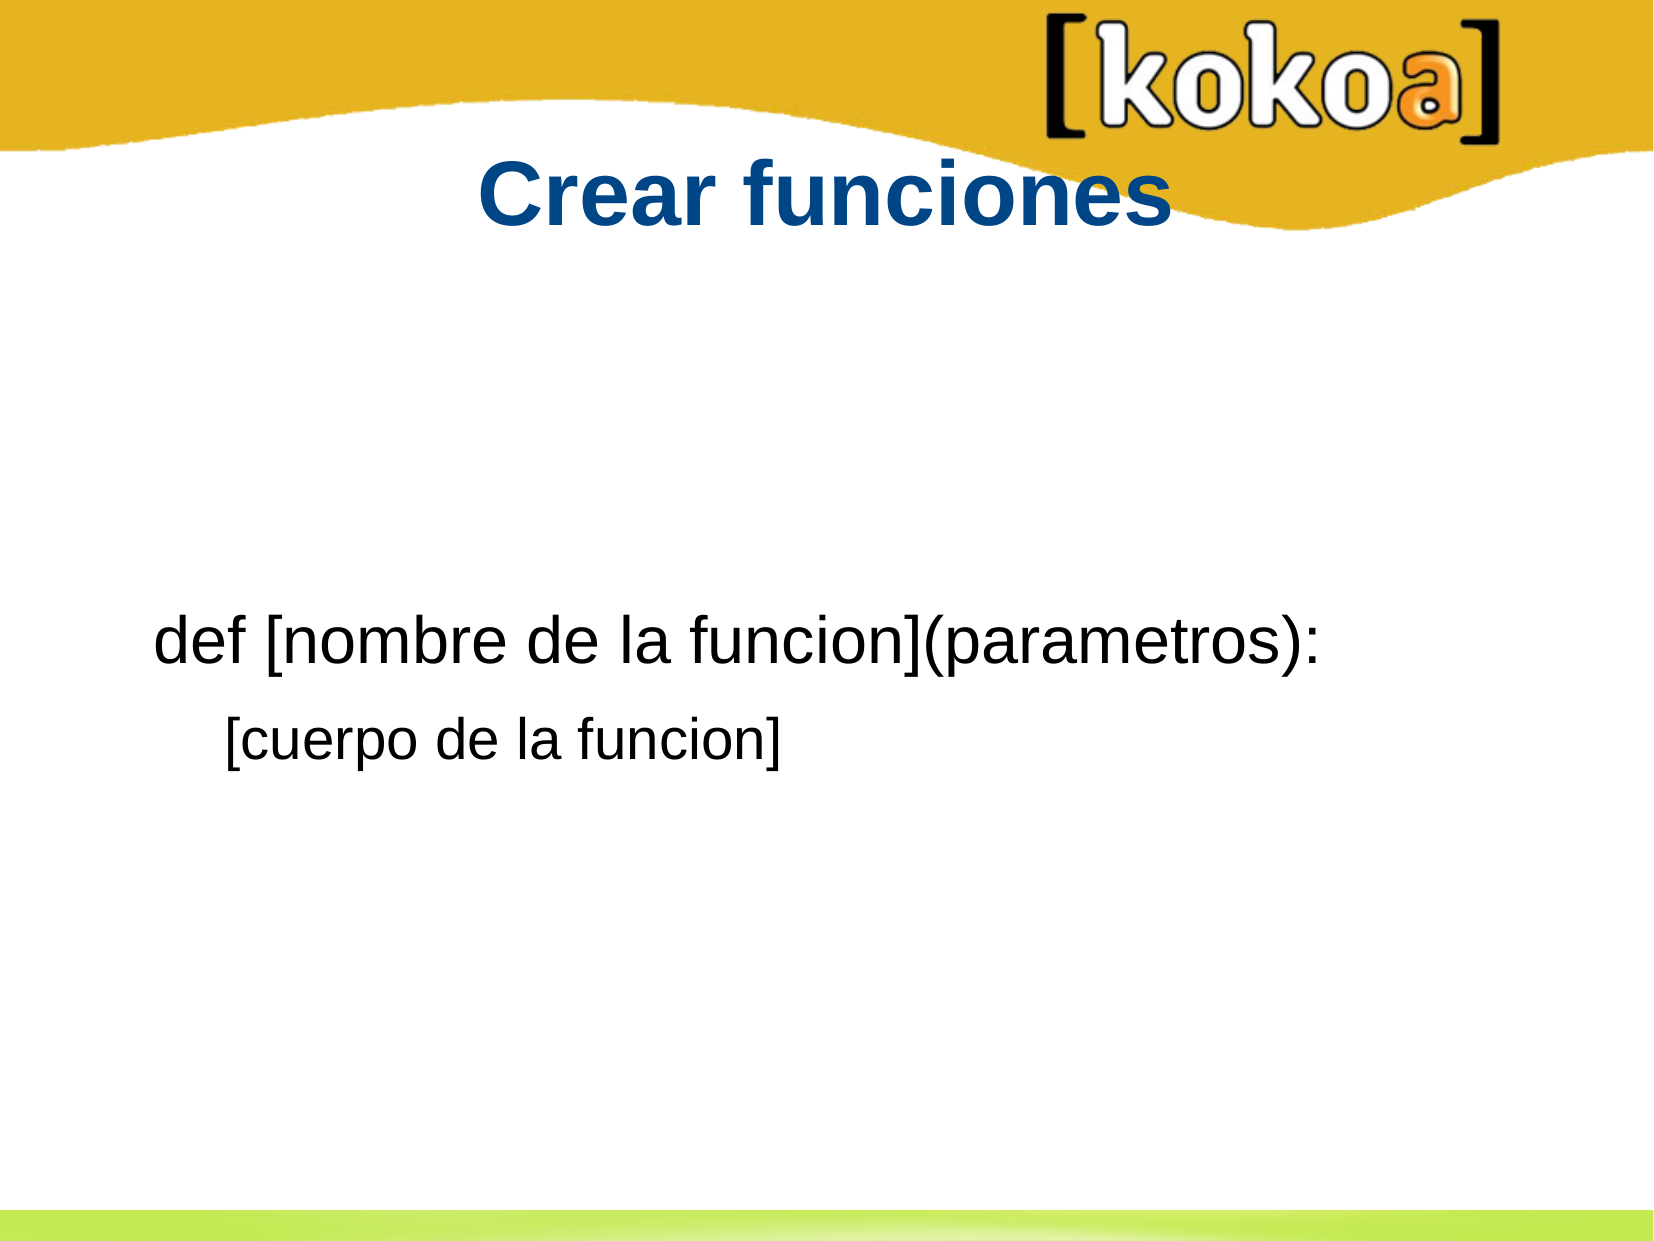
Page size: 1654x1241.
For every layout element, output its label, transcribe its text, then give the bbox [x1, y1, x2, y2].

list def [nombre de la funcion](parametros): [cuerpo de la funcion] [82, 290, 1571, 1010]
picture [0, 0, 1654, 488]
picture [0, 1210, 1654, 1241]
title Crear funciones [82, 90, 1571, 290]
